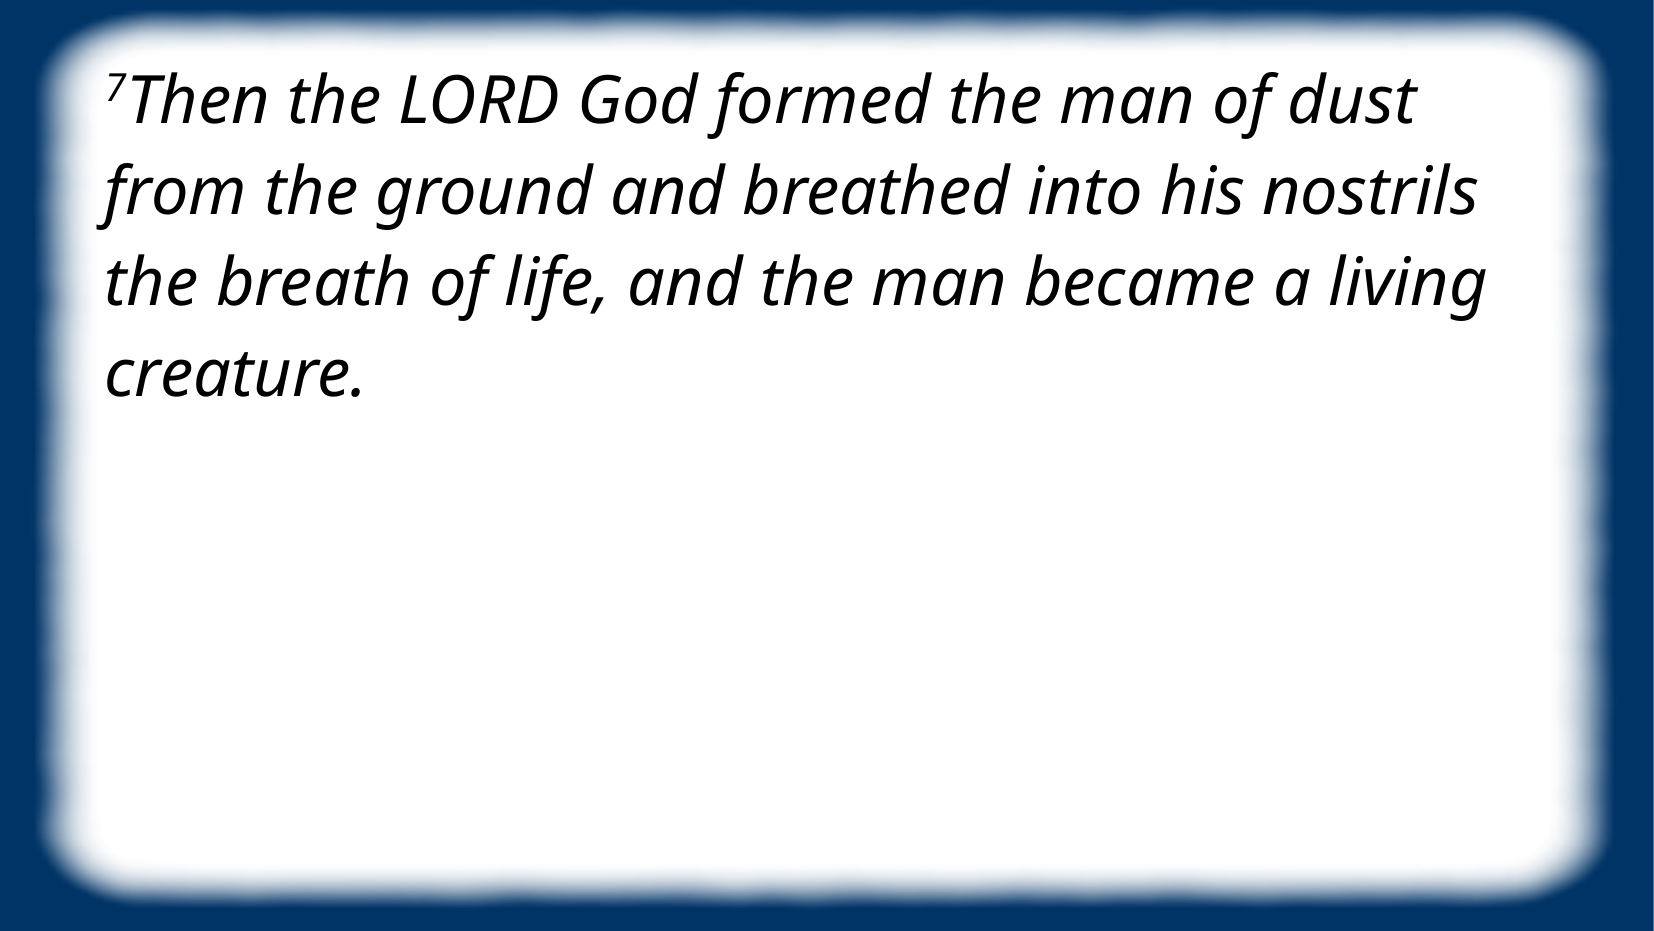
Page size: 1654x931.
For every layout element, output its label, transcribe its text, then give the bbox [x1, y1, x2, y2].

picture [0, 0, 1654, 931]
text_box 7Then the LORD God formed the man of dust from the ground and breathed into his nostrils the breath of life, and the man became a living creature. [90, 45, 1561, 415]
